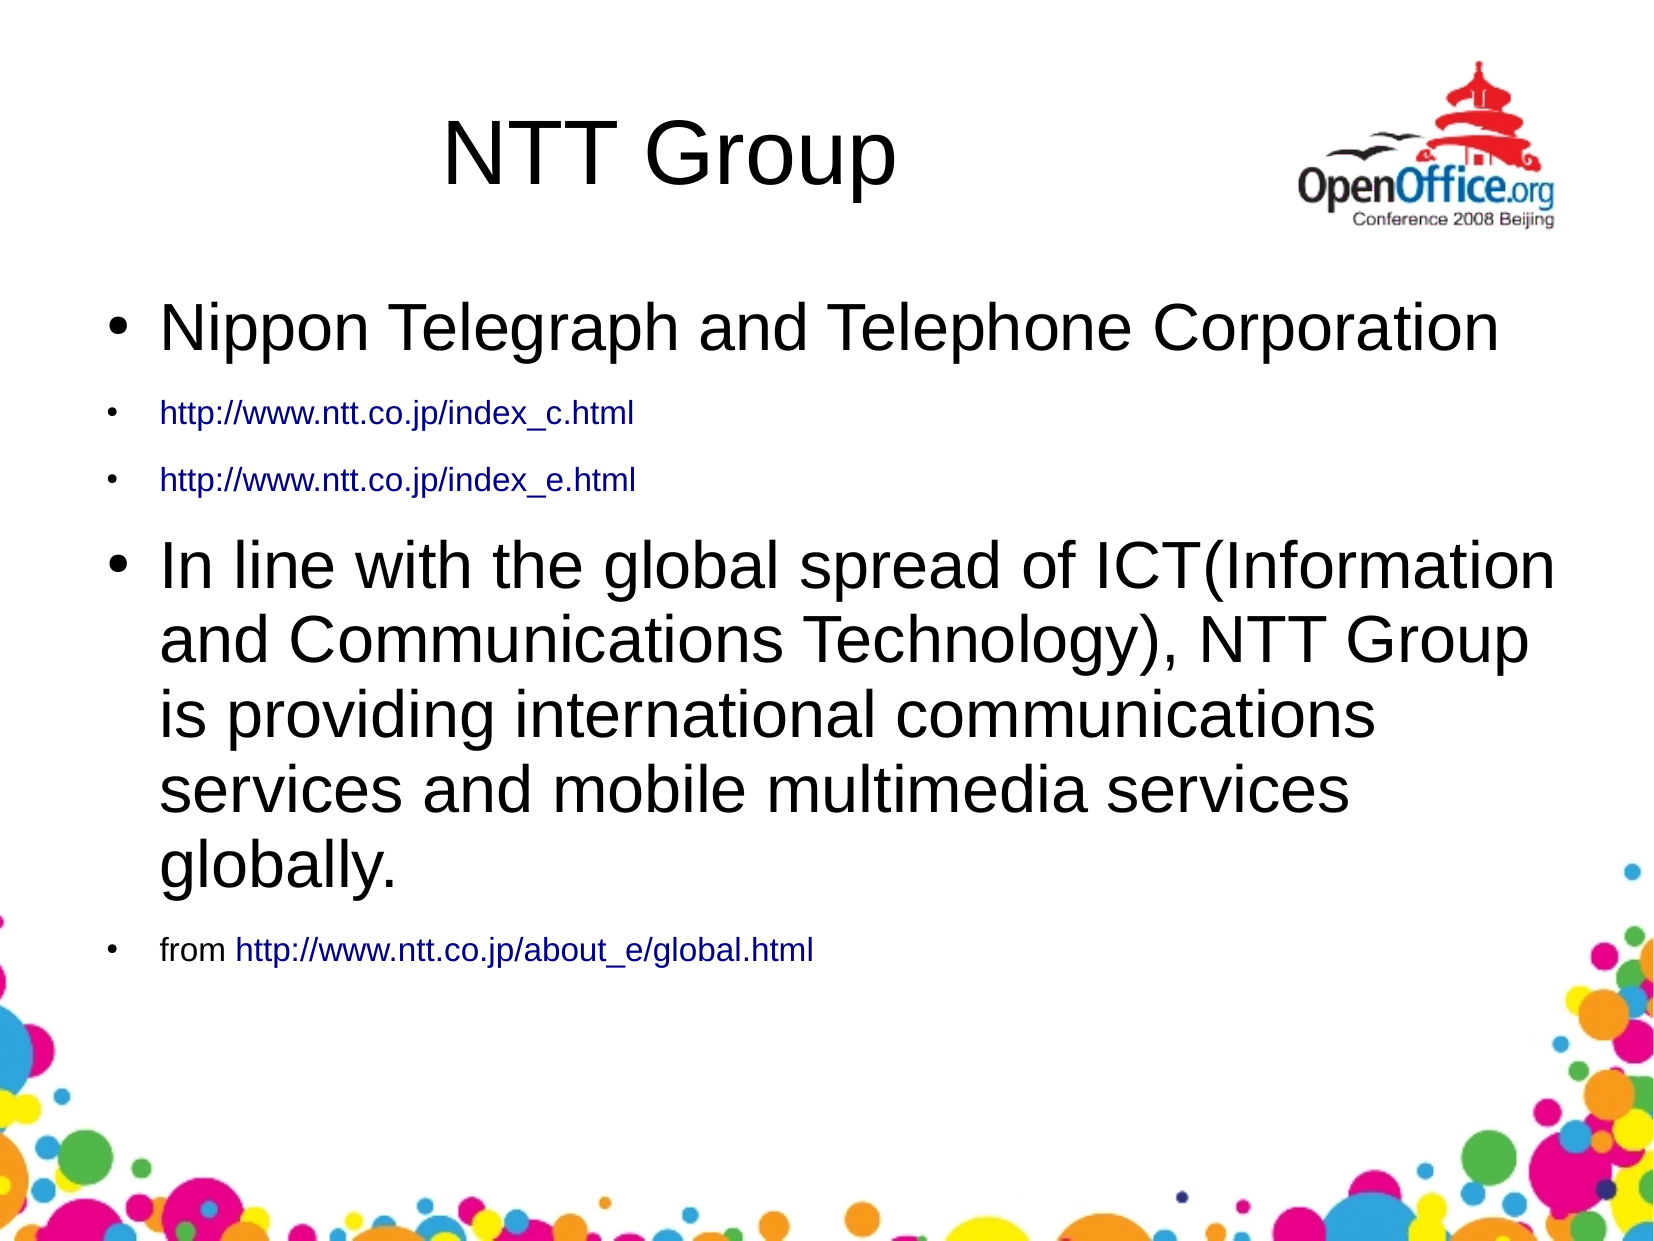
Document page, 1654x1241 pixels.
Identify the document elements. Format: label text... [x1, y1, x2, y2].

title NTT Group [82, 49, 1258, 257]
picture [0, 810, 1654, 1241]
picture [1285, 51, 1569, 250]
list Nippon Telegraph and Telephone Corporation http://www.ntt.co.jp/index_c.html http://www.ntt.co.jp/index_e.html In line with the global spread of ICT(Information and Communications Technology), NTT Group is providing international communications services and mobile multimedia services globally. from http://www.ntt.co.jp/about_e/global.html [88, 290, 1577, 1094]
